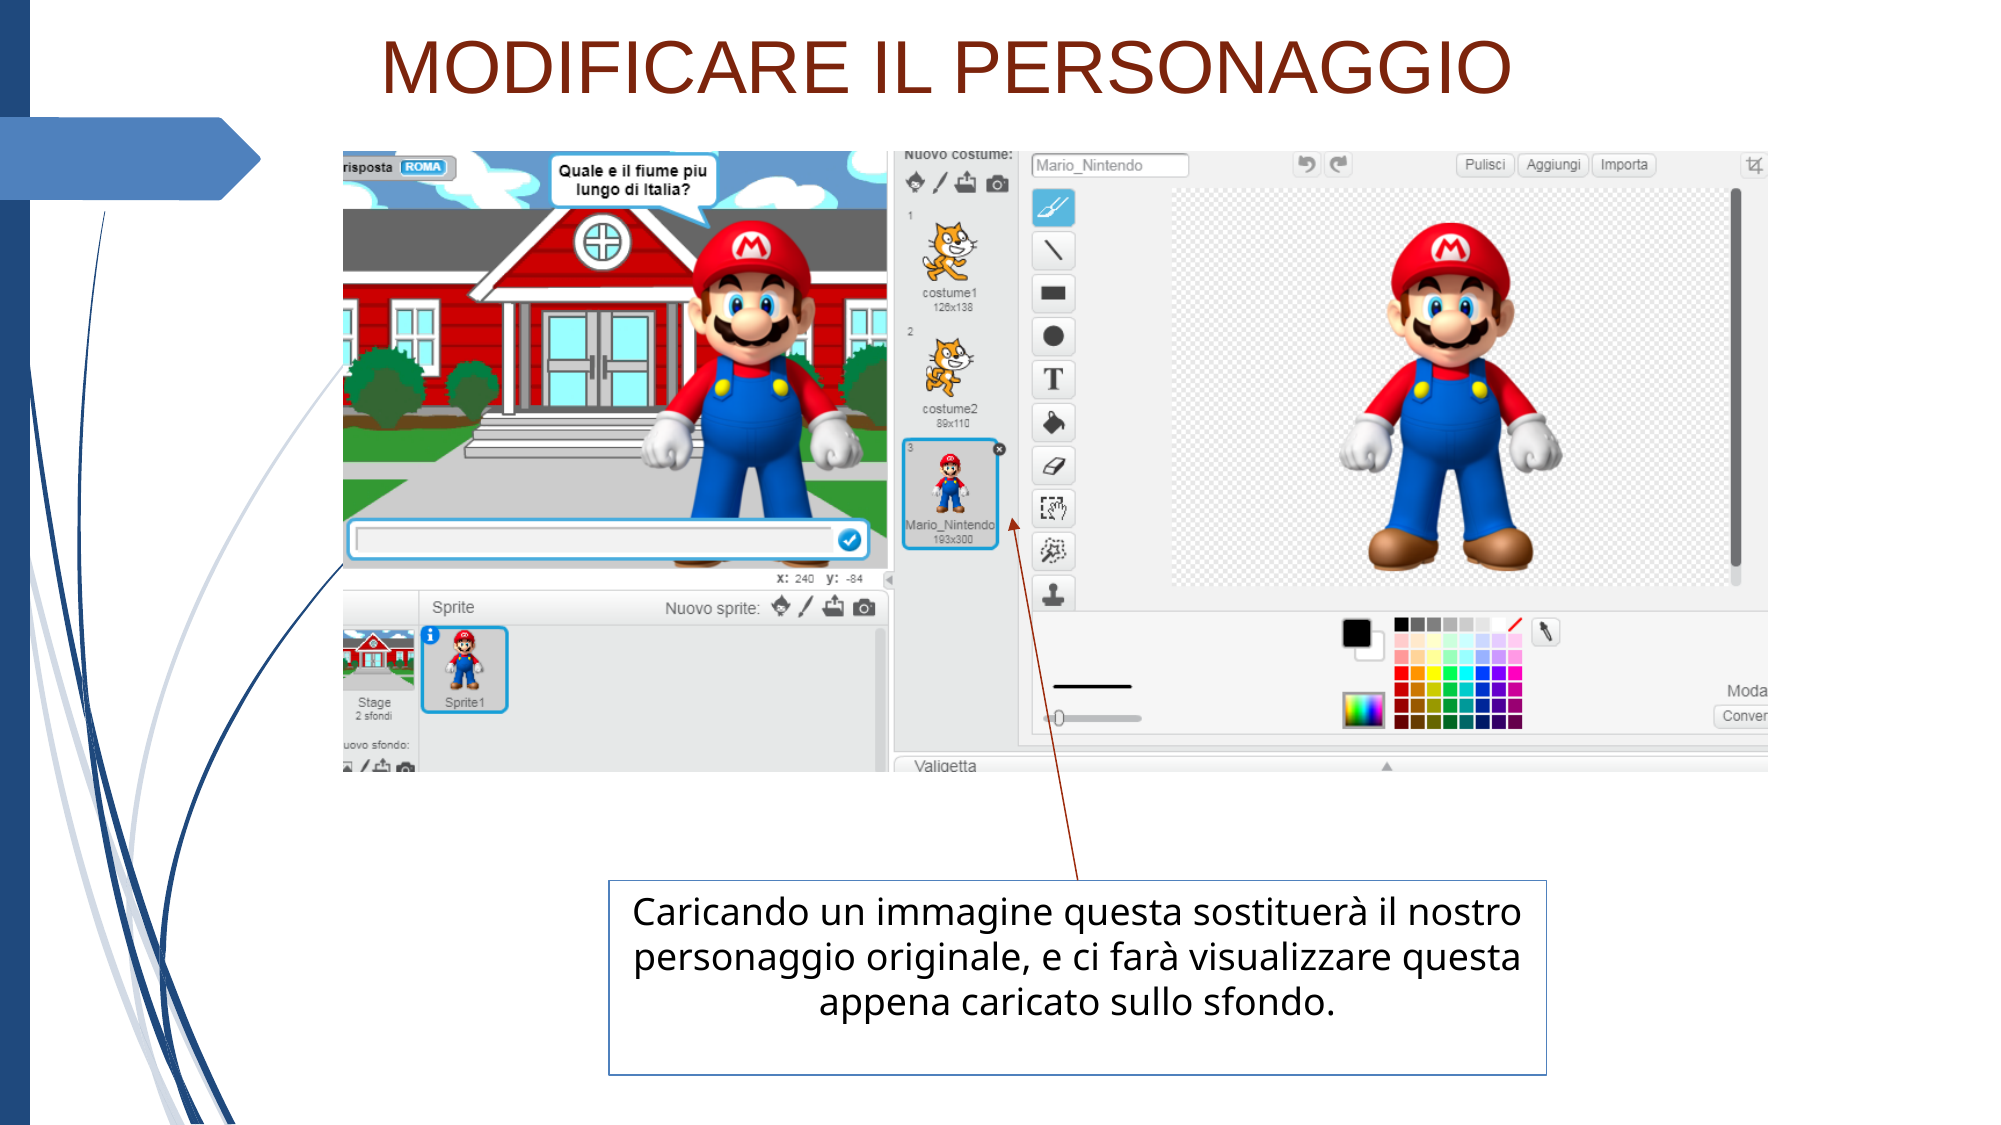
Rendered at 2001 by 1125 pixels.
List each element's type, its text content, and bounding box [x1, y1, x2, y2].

text_box MODIFICARE IL PERSONAGGIO [365, 11, 1828, 222]
text_box Caricando un immagine questa sostituerà il nostro personaggio originale, e ci farà visualizzare questa appena caricato sullo sfondo. [608, 880, 1547, 1076]
picture [343, 151, 1768, 772]
